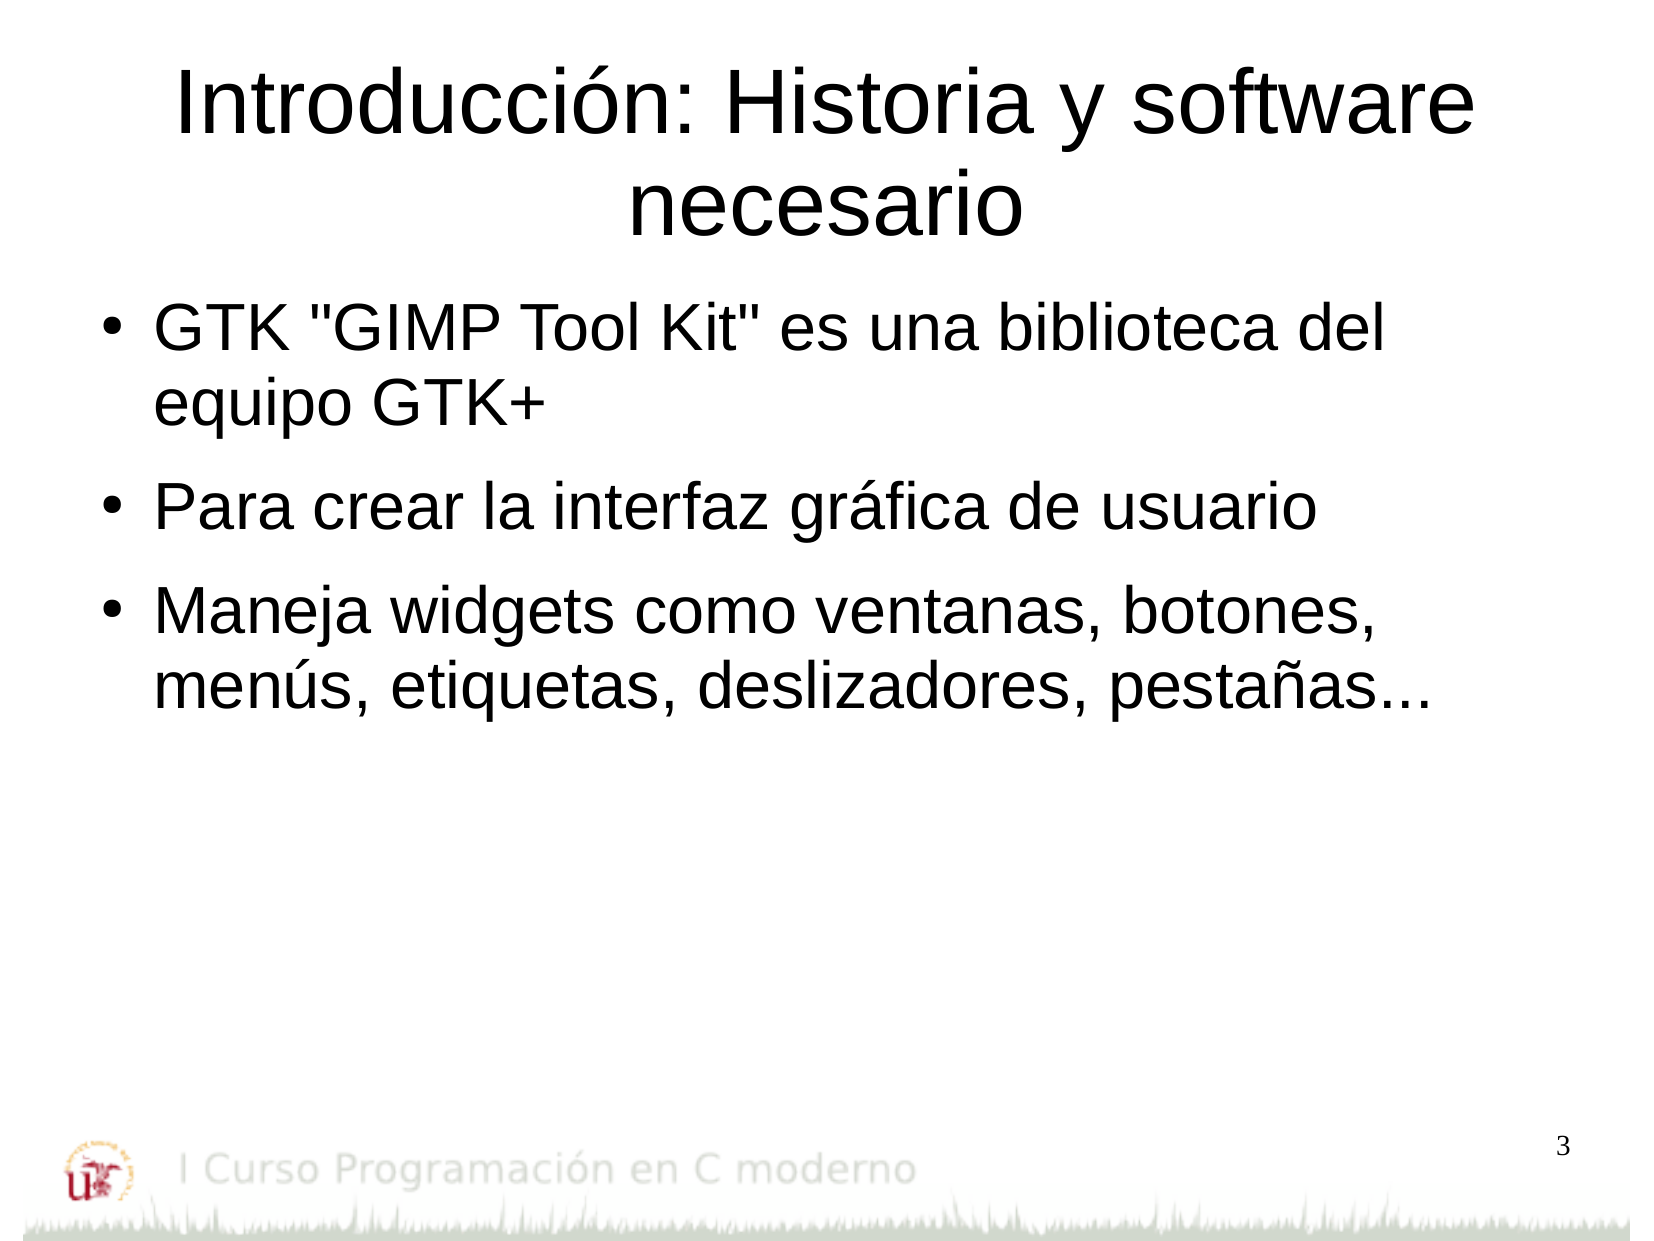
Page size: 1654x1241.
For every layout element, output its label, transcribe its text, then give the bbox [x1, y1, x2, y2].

title Introducción: Historia y software necesario [82, 49, 1571, 257]
list GTK "GIMP Tool Kit" es una biblioteca del equipo GTK+ Para crear la interfaz gráfica de usuario Maneja widgets como ventanas, botones, menús, etiquetas, deslizadores, pestañas... [82, 290, 1538, 1010]
picture [23, 1136, 1630, 1241]
